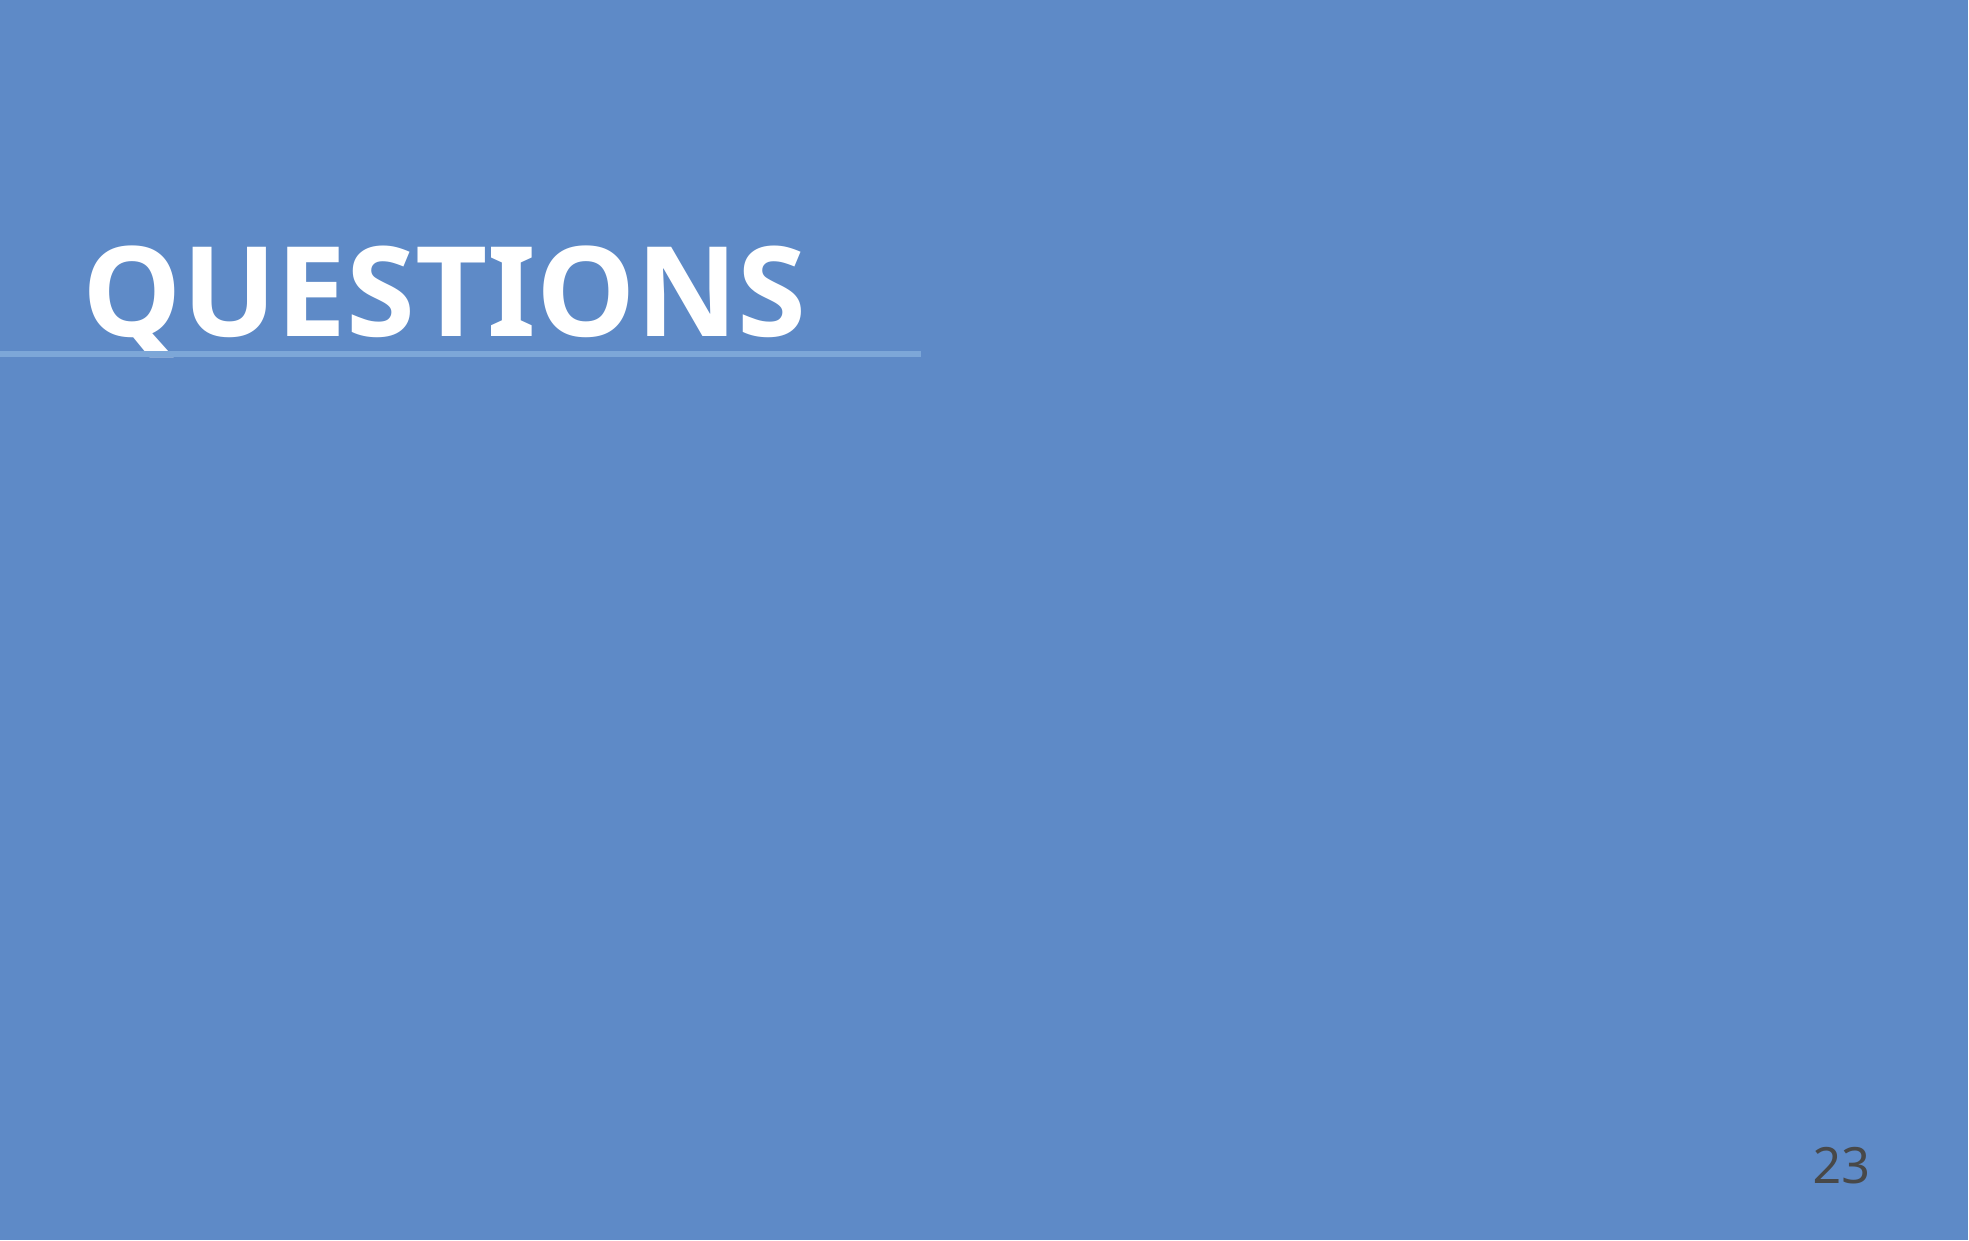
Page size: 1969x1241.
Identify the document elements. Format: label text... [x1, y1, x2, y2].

title QUESTIONS [82, 153, 1843, 544]
